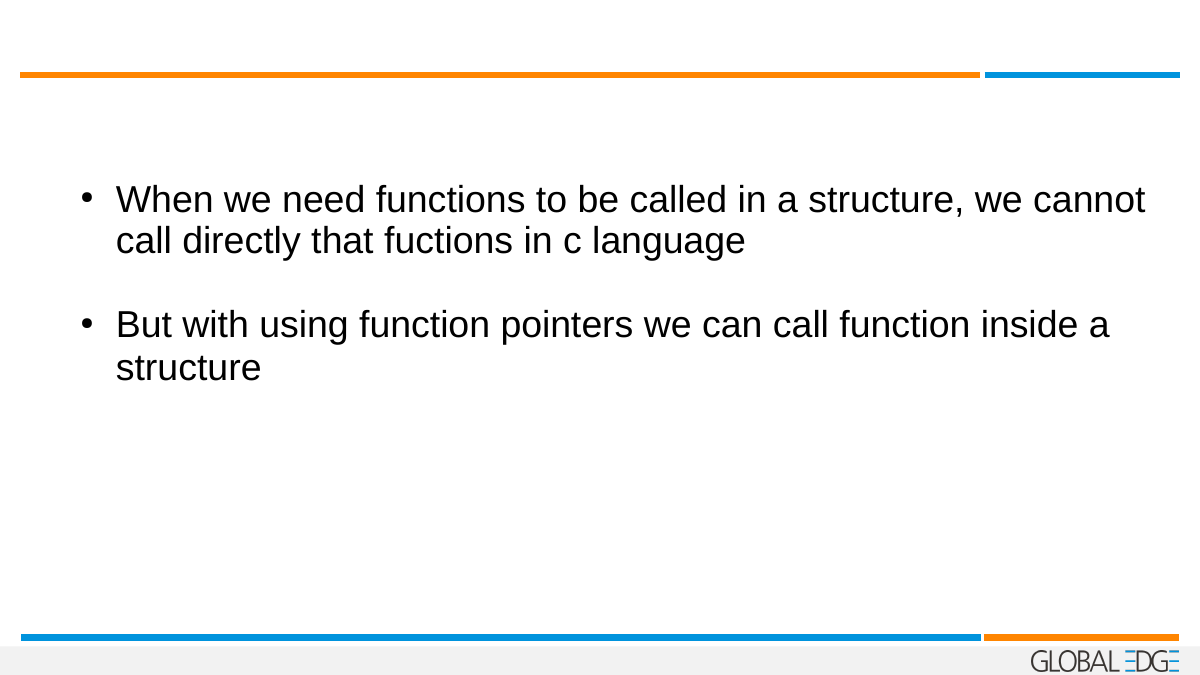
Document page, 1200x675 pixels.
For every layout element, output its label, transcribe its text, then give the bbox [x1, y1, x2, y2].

picture [1031, 650, 1179, 672]
text_box When we need functions to be called in a structure, we cannot call directly that fuctions in c language But with using function pointers we can call function inside a structure [65, 170, 1188, 480]
